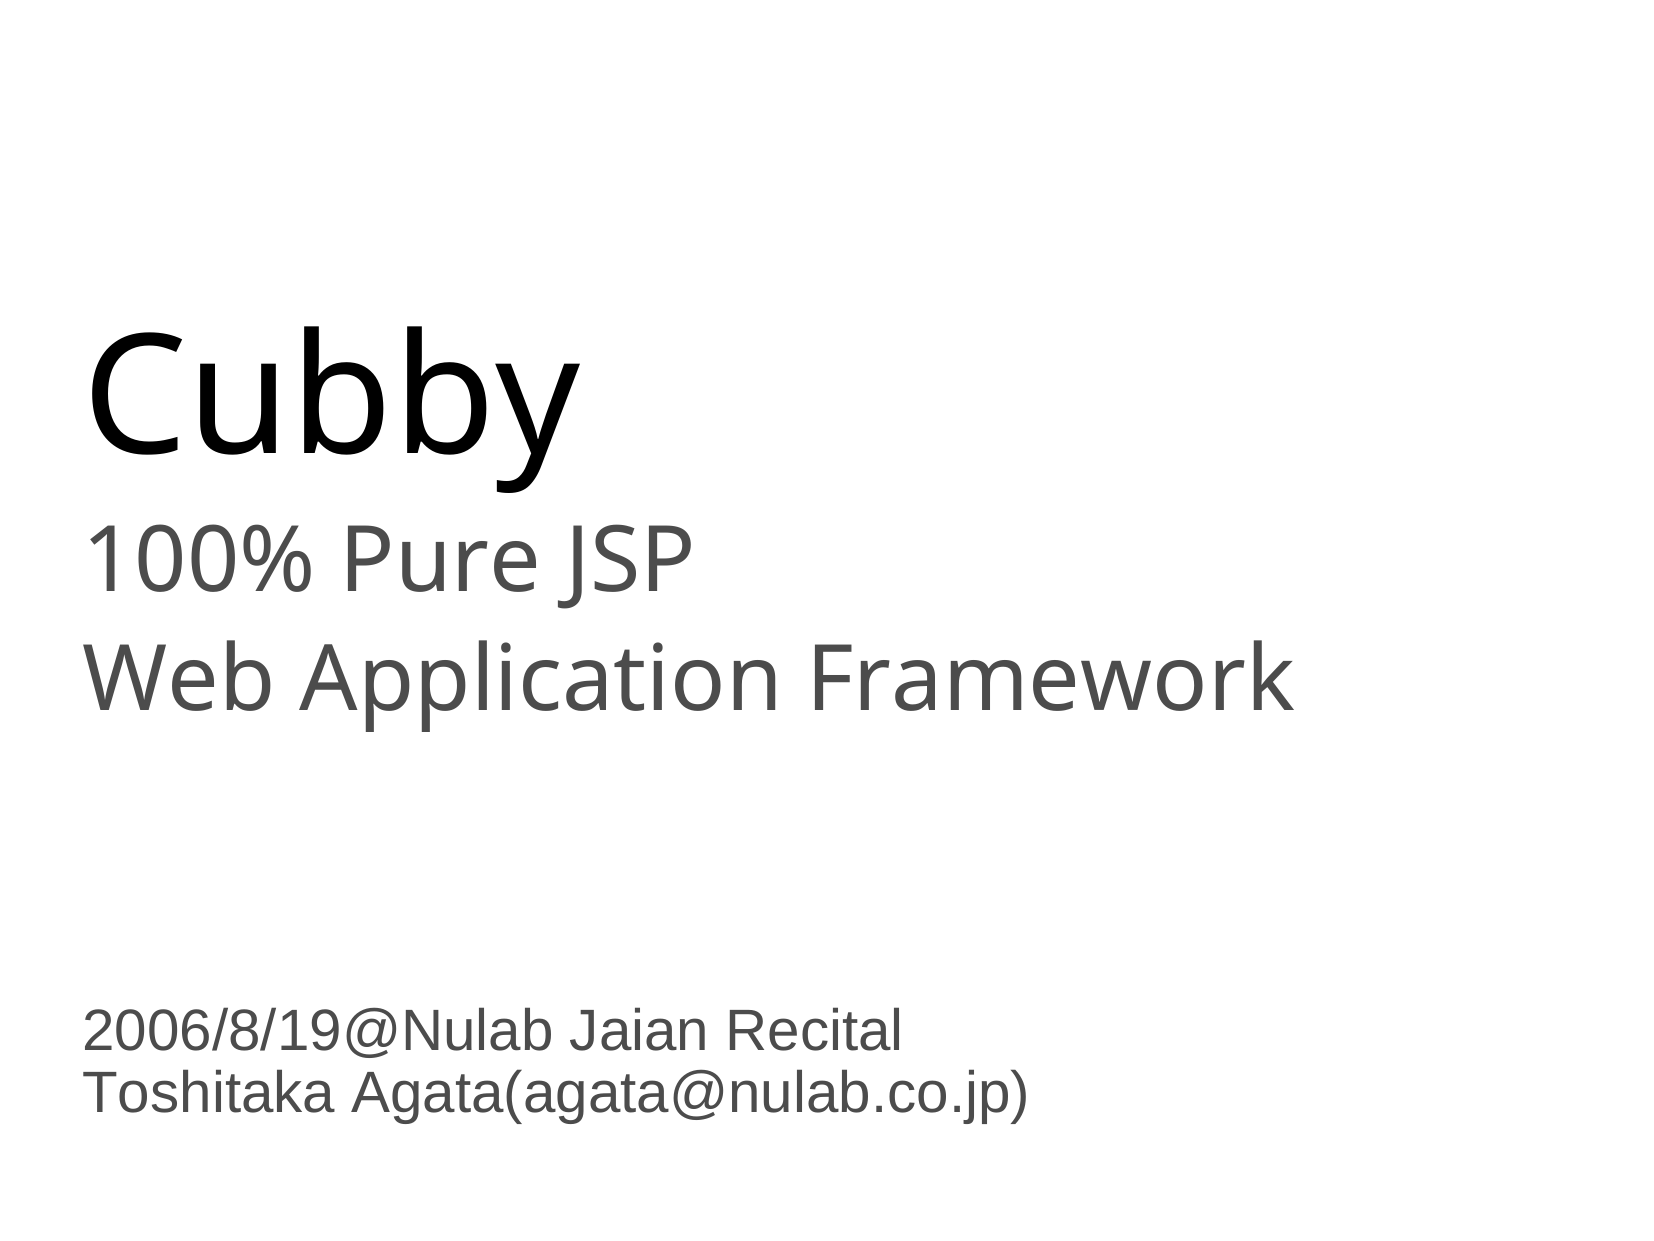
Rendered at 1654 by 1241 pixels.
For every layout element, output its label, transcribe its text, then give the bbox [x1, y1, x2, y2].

title Cubby 100% Pure JSP Web Application Framework [82, 300, 1571, 714]
subtitle 2006/8/19@Nulab Jaian Recital Toshitaka Agata(agata@nulab.co.jp) [82, 974, 1571, 1152]
